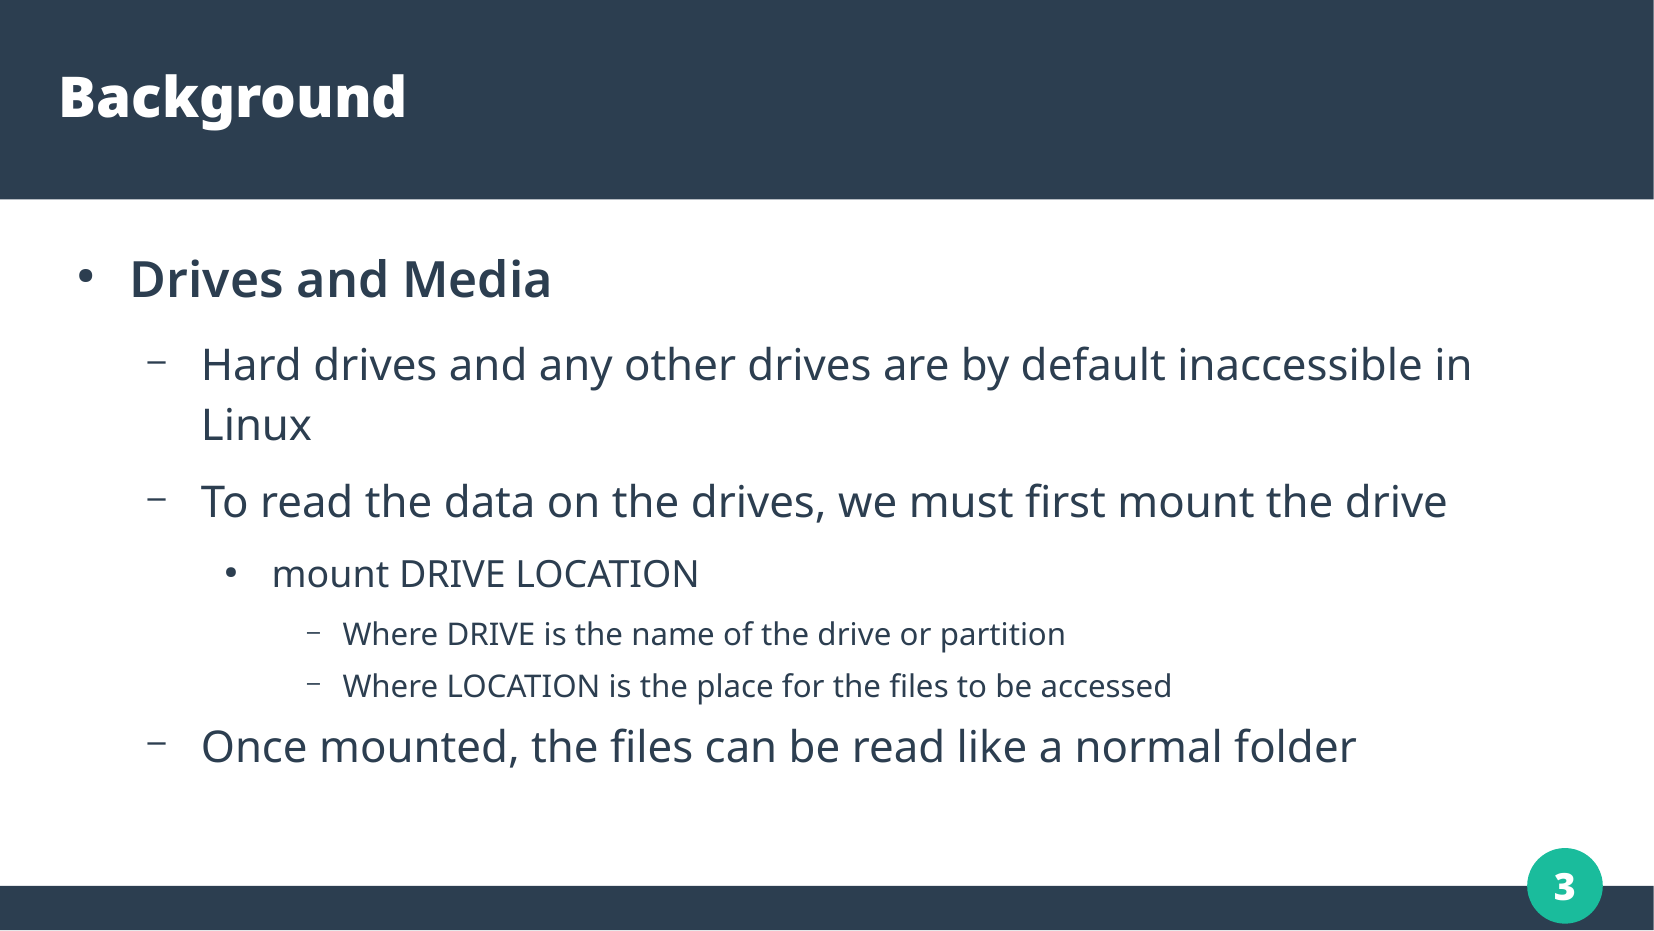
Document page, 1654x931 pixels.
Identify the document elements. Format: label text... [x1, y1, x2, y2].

list Drives and Media Hard drives and any other drives are by default inaccessible in Linux To read the data on the drives, we must first mount the drive mount DRIVE LOCATION Where DRIVE is the name of the drive or partition Where LOCATION is the place for the files to be accessed Once mounted, the files can be read like a normal folder [59, 243, 1595, 864]
title Background [59, 37, 1595, 156]
